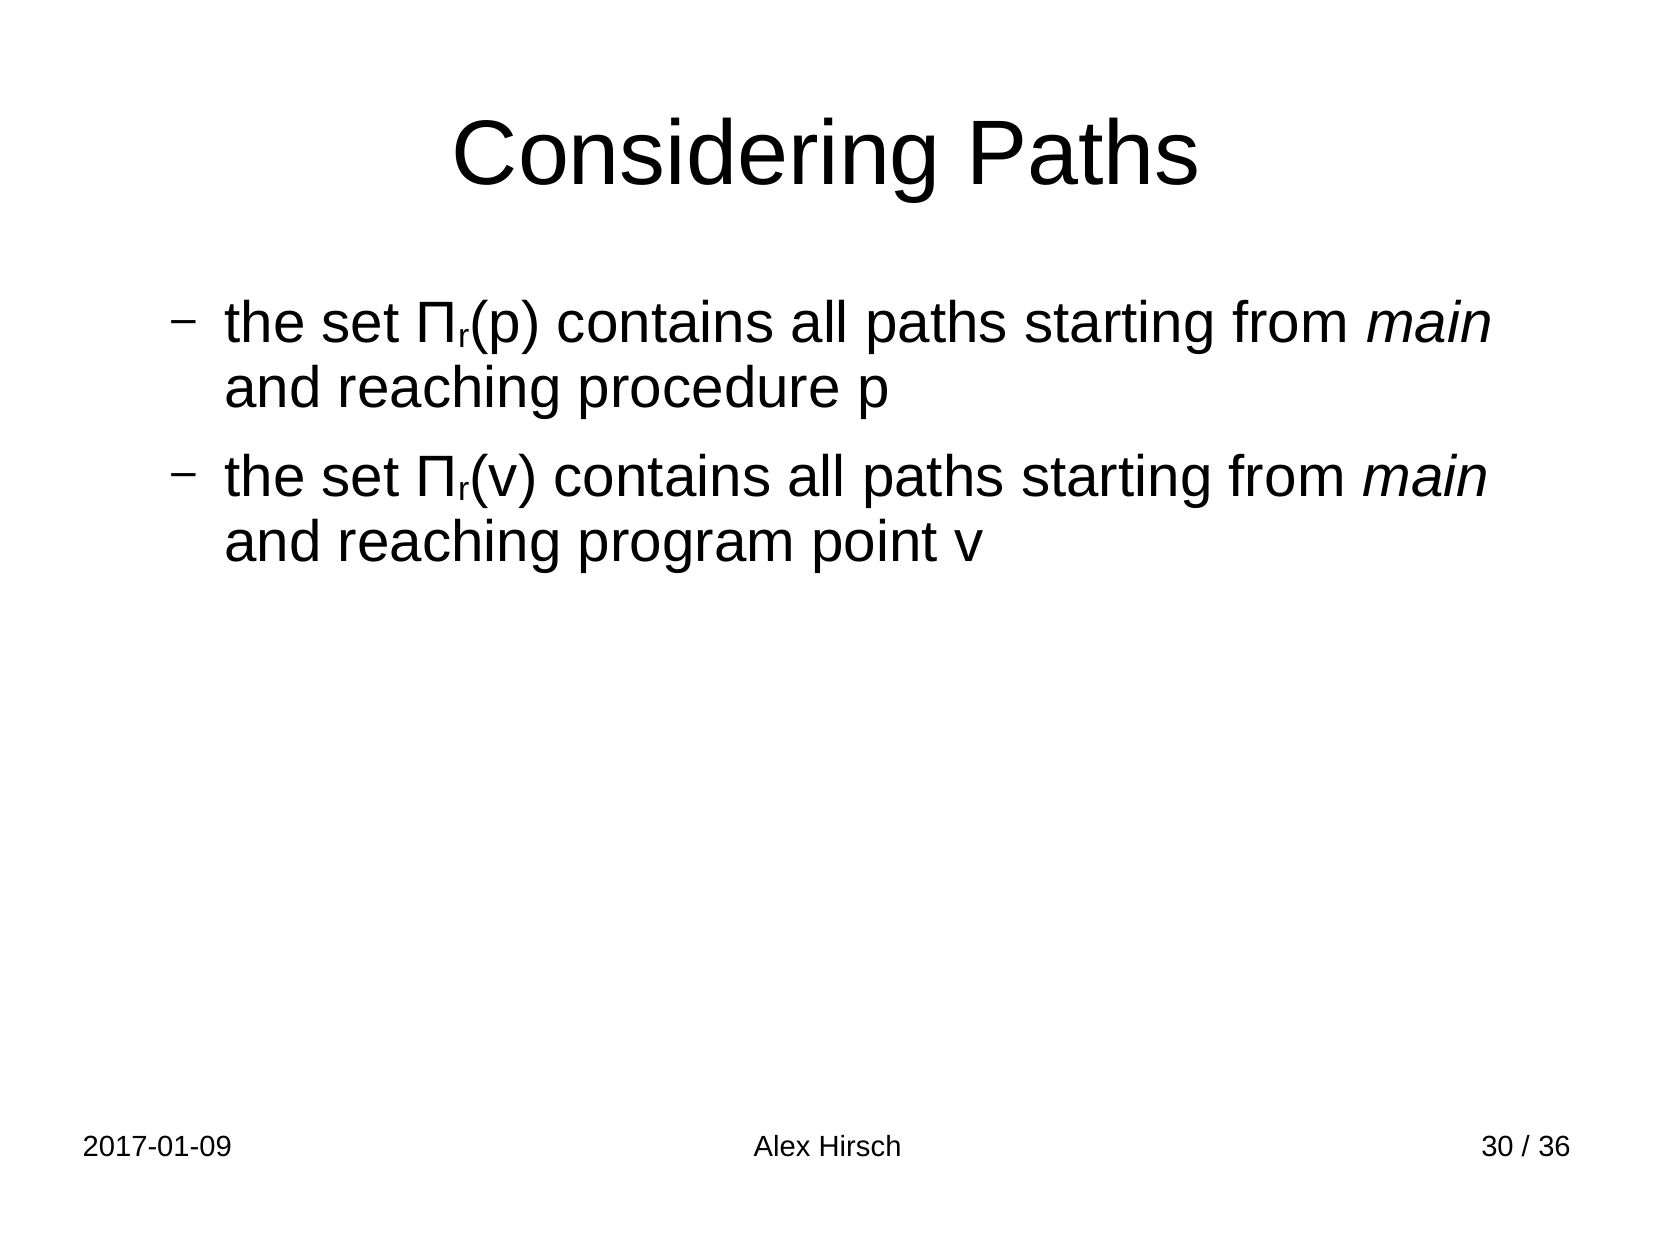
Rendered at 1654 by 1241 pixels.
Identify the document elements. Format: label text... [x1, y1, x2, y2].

title Considering Paths [82, 49, 1571, 257]
list the set Πr(p) contains all paths starting from main and reaching procedure p the set Πr(v) contains all paths starting from main and reaching program point v [82, 290, 1571, 1010]
